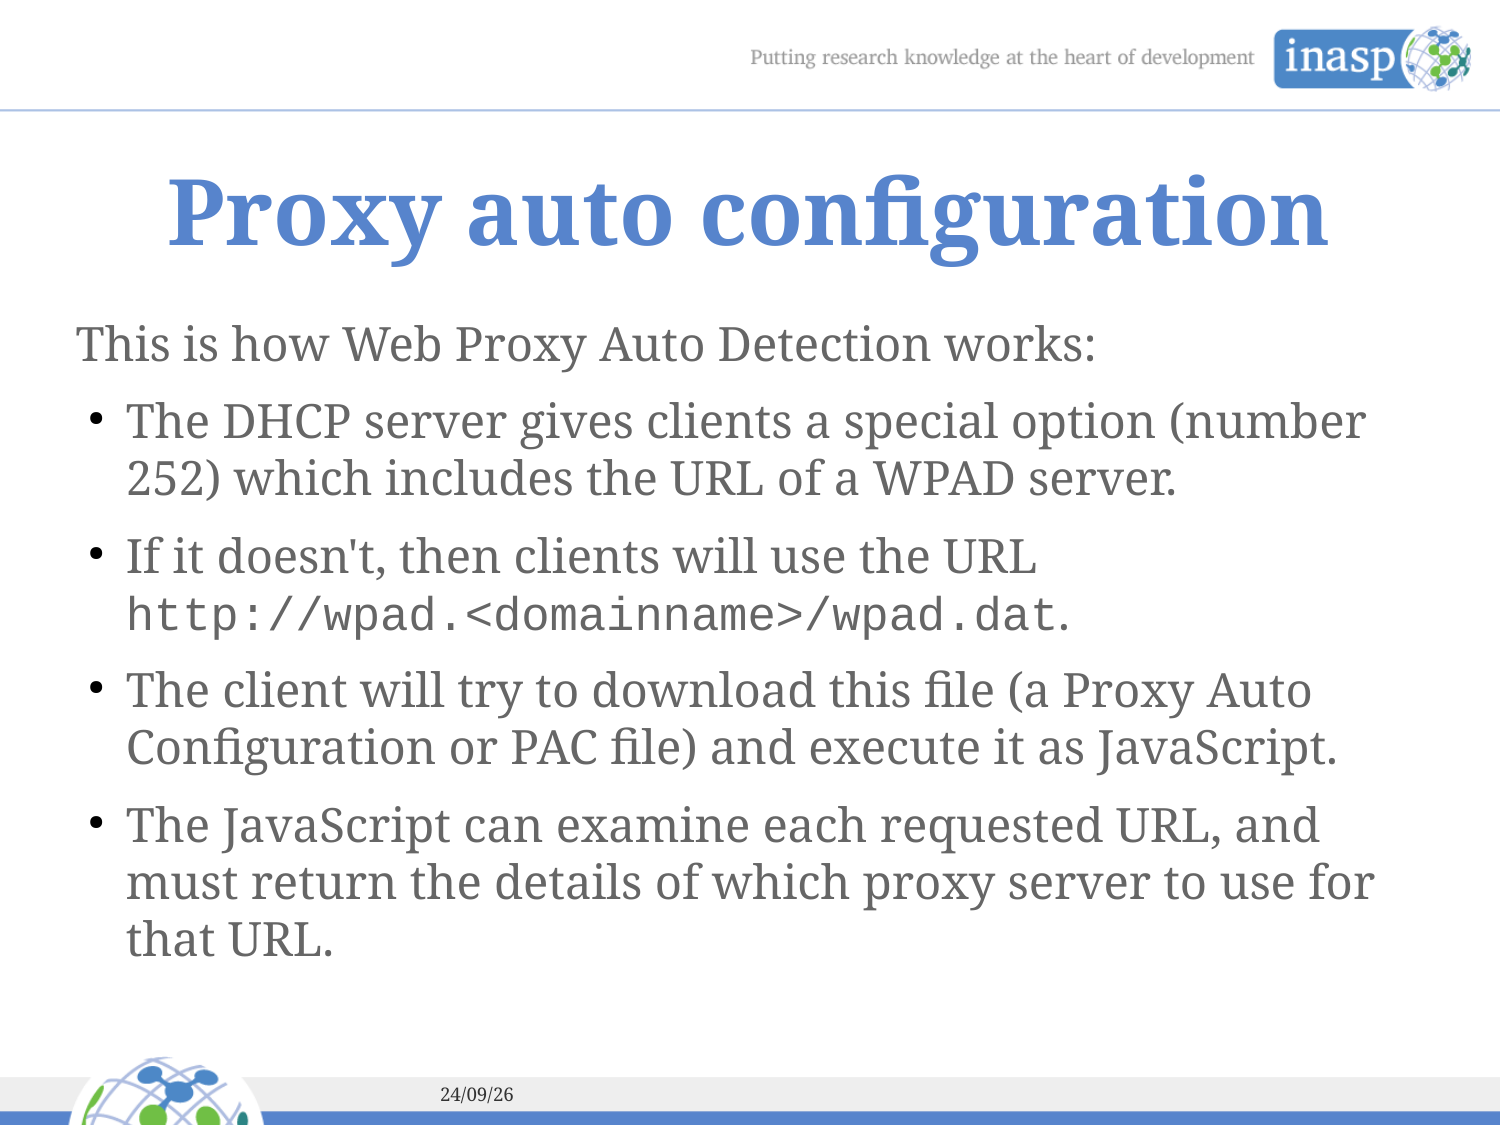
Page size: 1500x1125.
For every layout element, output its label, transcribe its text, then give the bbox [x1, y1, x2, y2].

list This is how Web Proxy Auto Detection works: The DHCP server gives clients a special option (number 252) which includes the URL of a WPAD server. If it doesn't, then clients will use the URL http://wpad.<domainname>/wpad.dat. The client will try to download this file (a Proxy Auto Configuration or PAC file) and execute it as JavaScript. The JavaScript can examine each requested URL, and must return the details of which proxy server to use for that URL. [75, 313, 1426, 967]
title Proxy auto configuration [75, 129, 1426, 313]
picture [0, 0, 1500, 1125]
